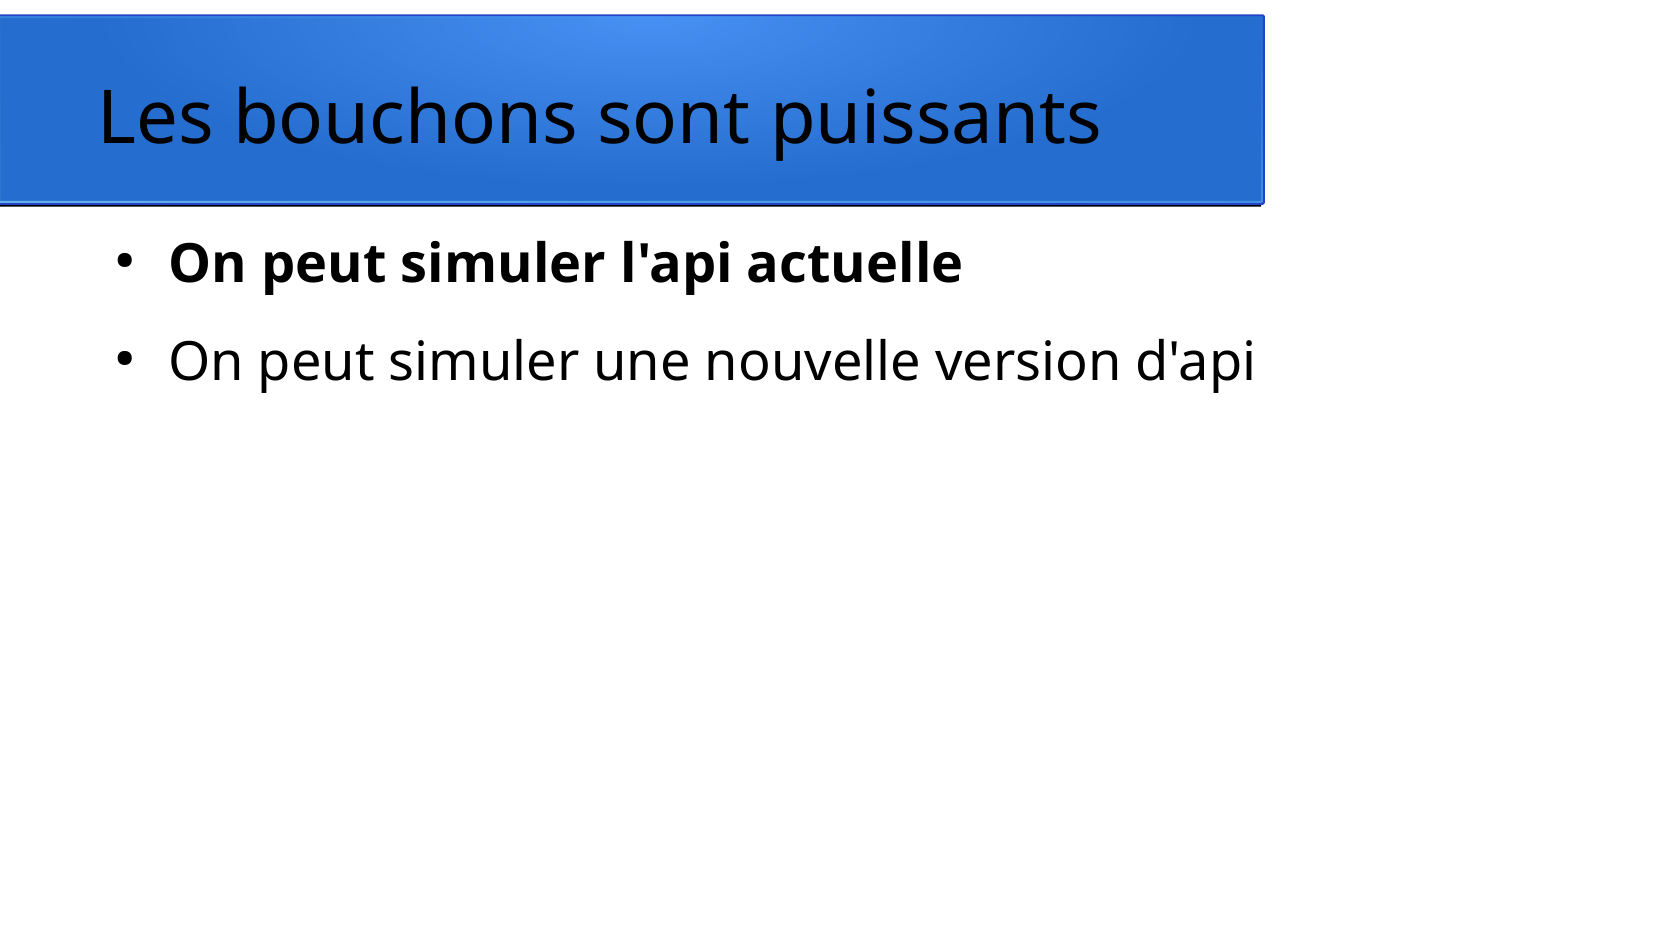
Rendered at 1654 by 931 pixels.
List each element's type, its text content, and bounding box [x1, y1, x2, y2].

list On peut simuler l'api actuelle On peut simuler une nouvelle version d'api [82, 216, 1571, 719]
title Les bouchons sont puissants [82, 9, 1571, 216]
